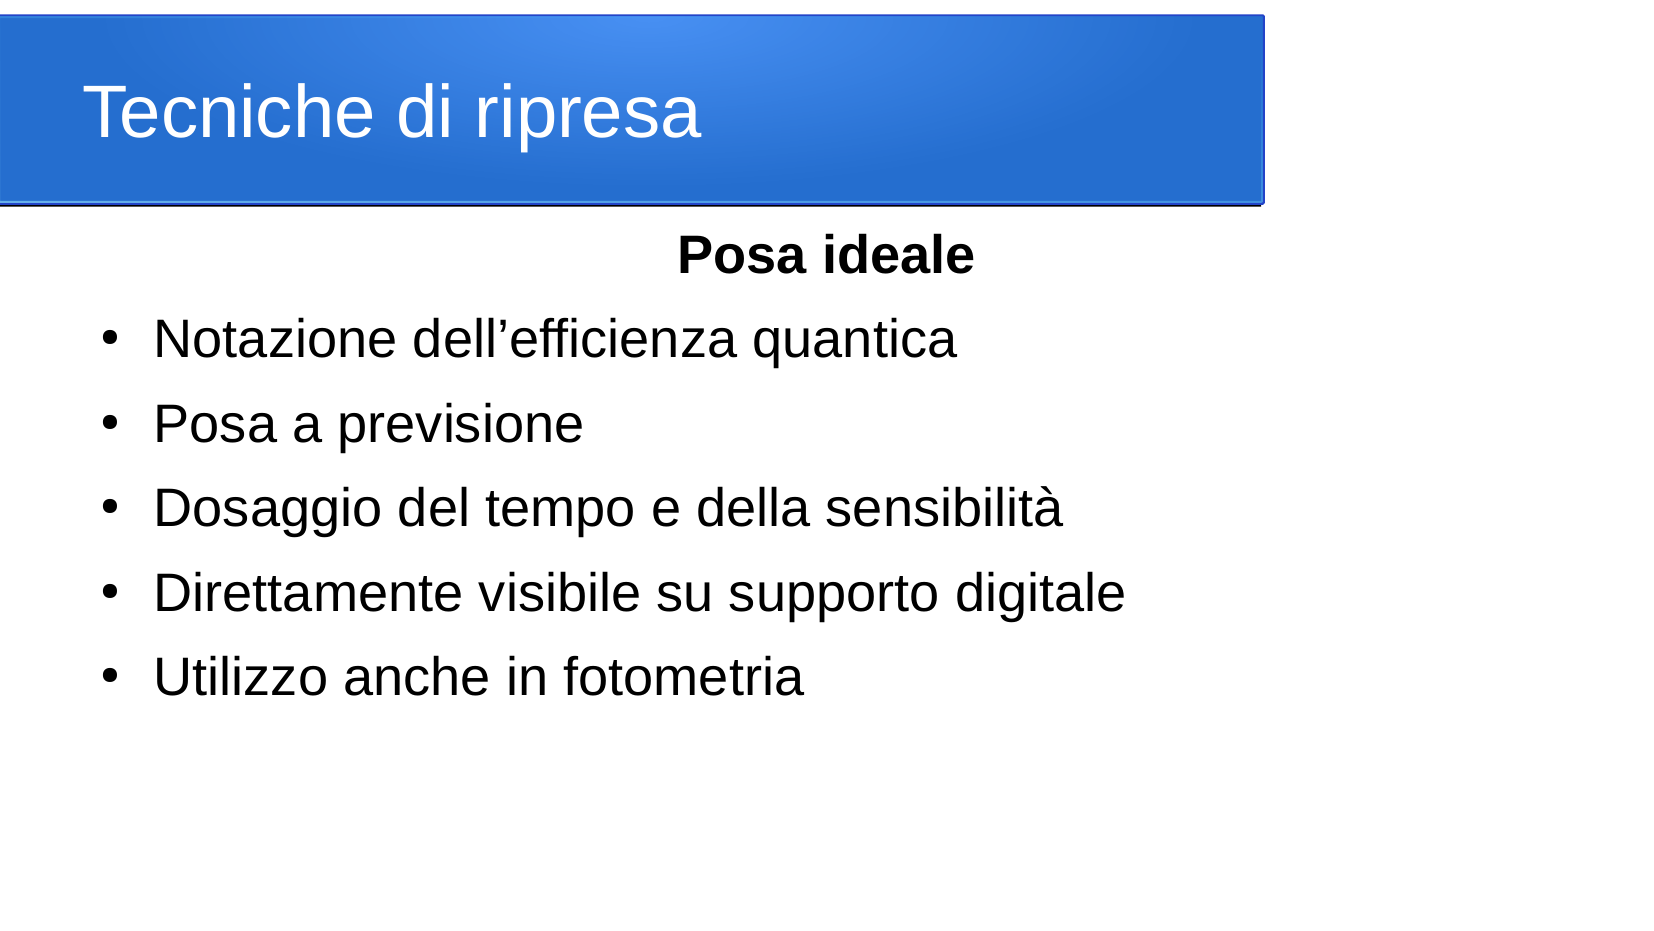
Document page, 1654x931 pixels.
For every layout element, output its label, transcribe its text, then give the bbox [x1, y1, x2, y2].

title Tecniche di ripresa [82, 35, 1235, 189]
list Posa ideale Notazione dell’efficienza quantica Posa a previsione Dosaggio del tempo e della sensibilità Direttamente visibile su supporto digitale Utilizzo anche in fotometria [82, 224, 1571, 764]
